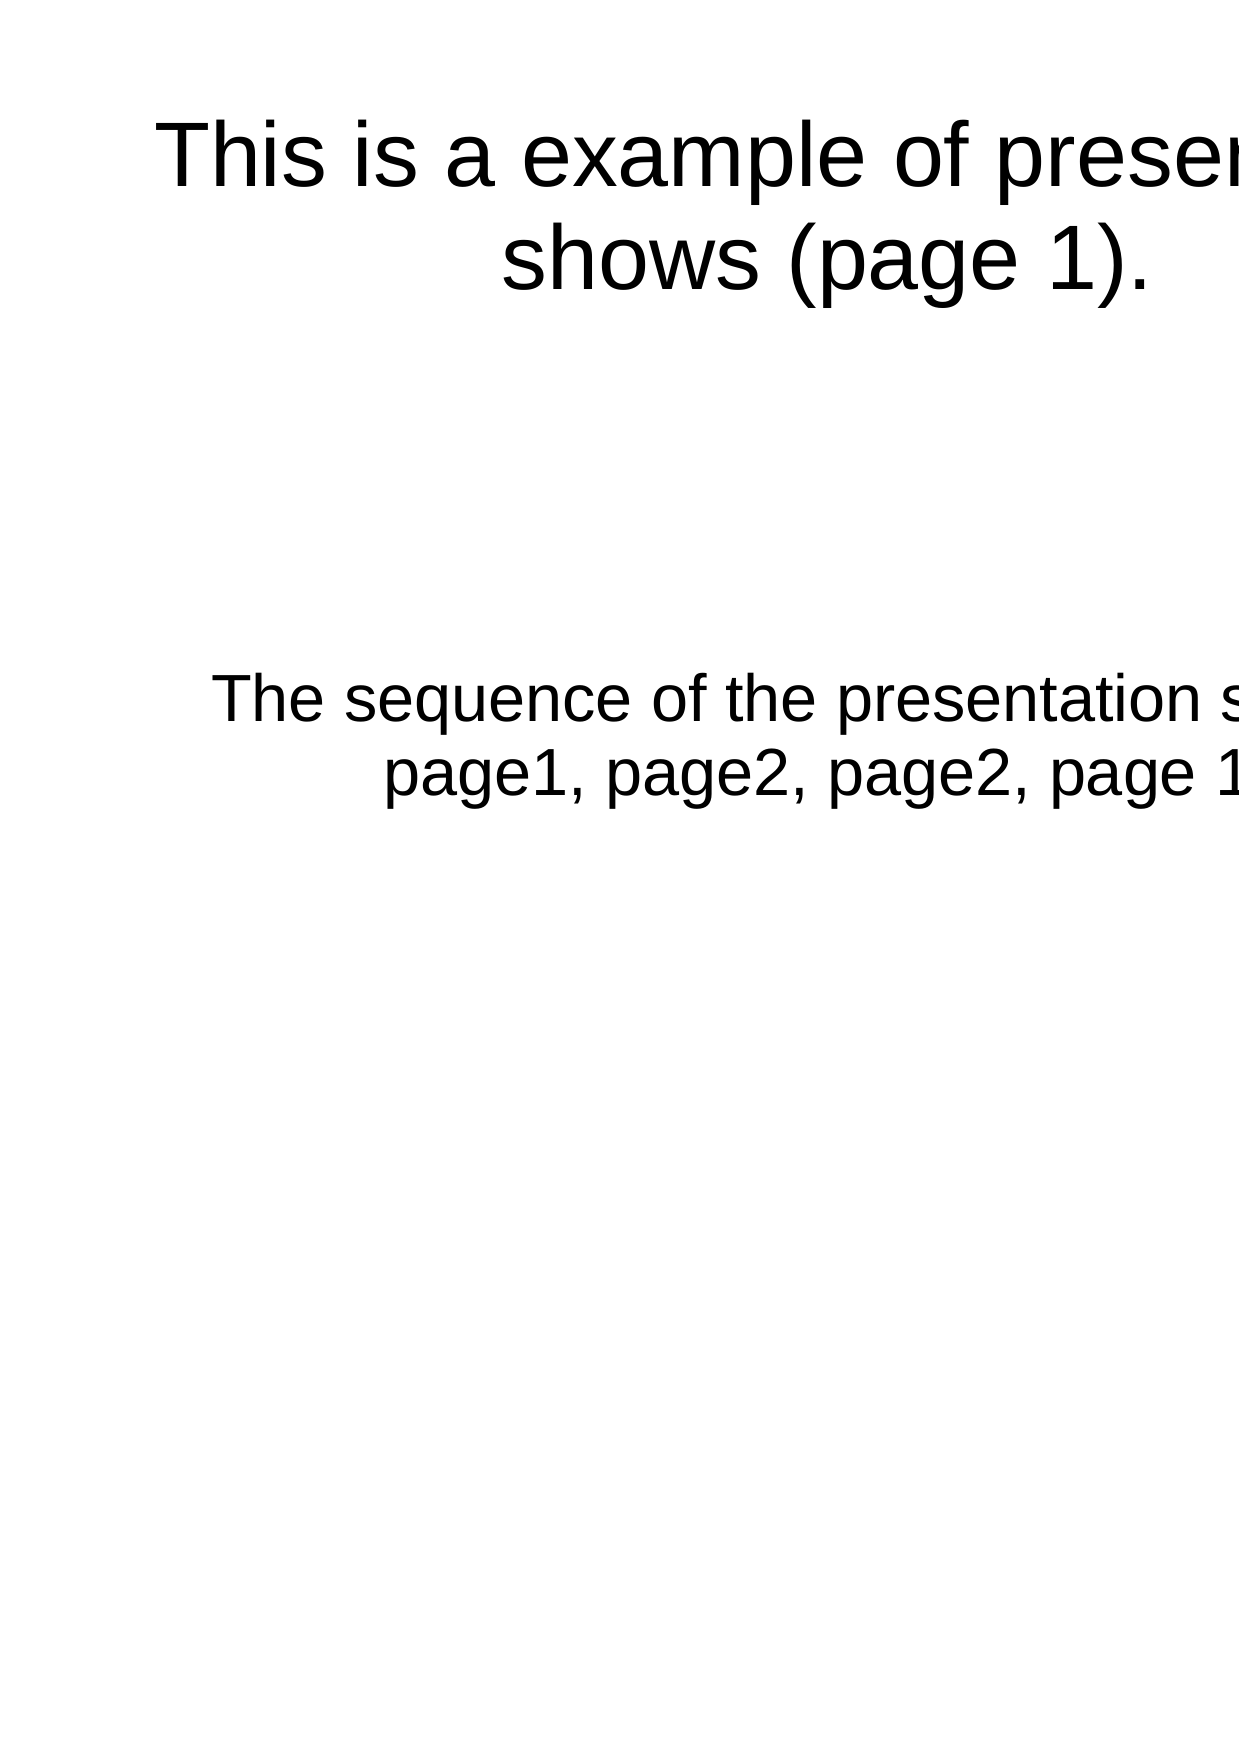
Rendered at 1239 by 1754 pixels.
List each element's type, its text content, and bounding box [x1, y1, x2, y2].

title This is a example of presentation shows (page 1). [121, 102, 1239, 311]
subtitle The sequence of the presentation show is page1, page2, page2, page 1. [121, 344, 1239, 1127]
